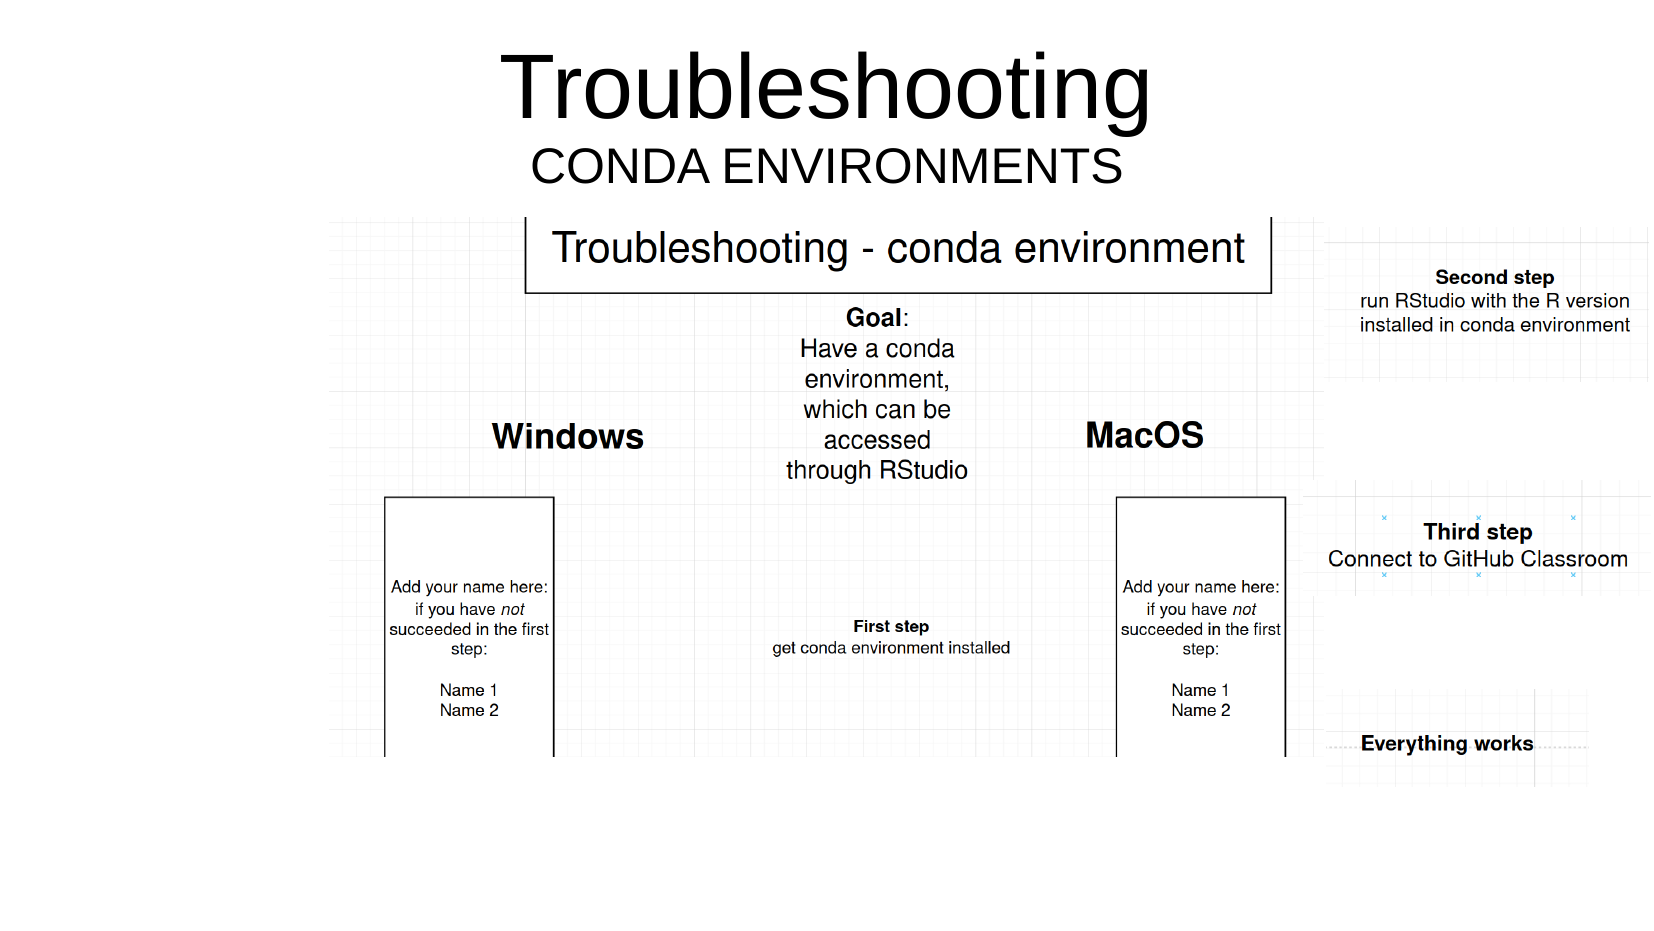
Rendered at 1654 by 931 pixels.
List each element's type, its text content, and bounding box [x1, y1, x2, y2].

picture [329, 217, 1651, 758]
picture [1326, 689, 1589, 787]
title Troubleshooting CONDA ENVIRONMENTS [82, 35, 1571, 194]
